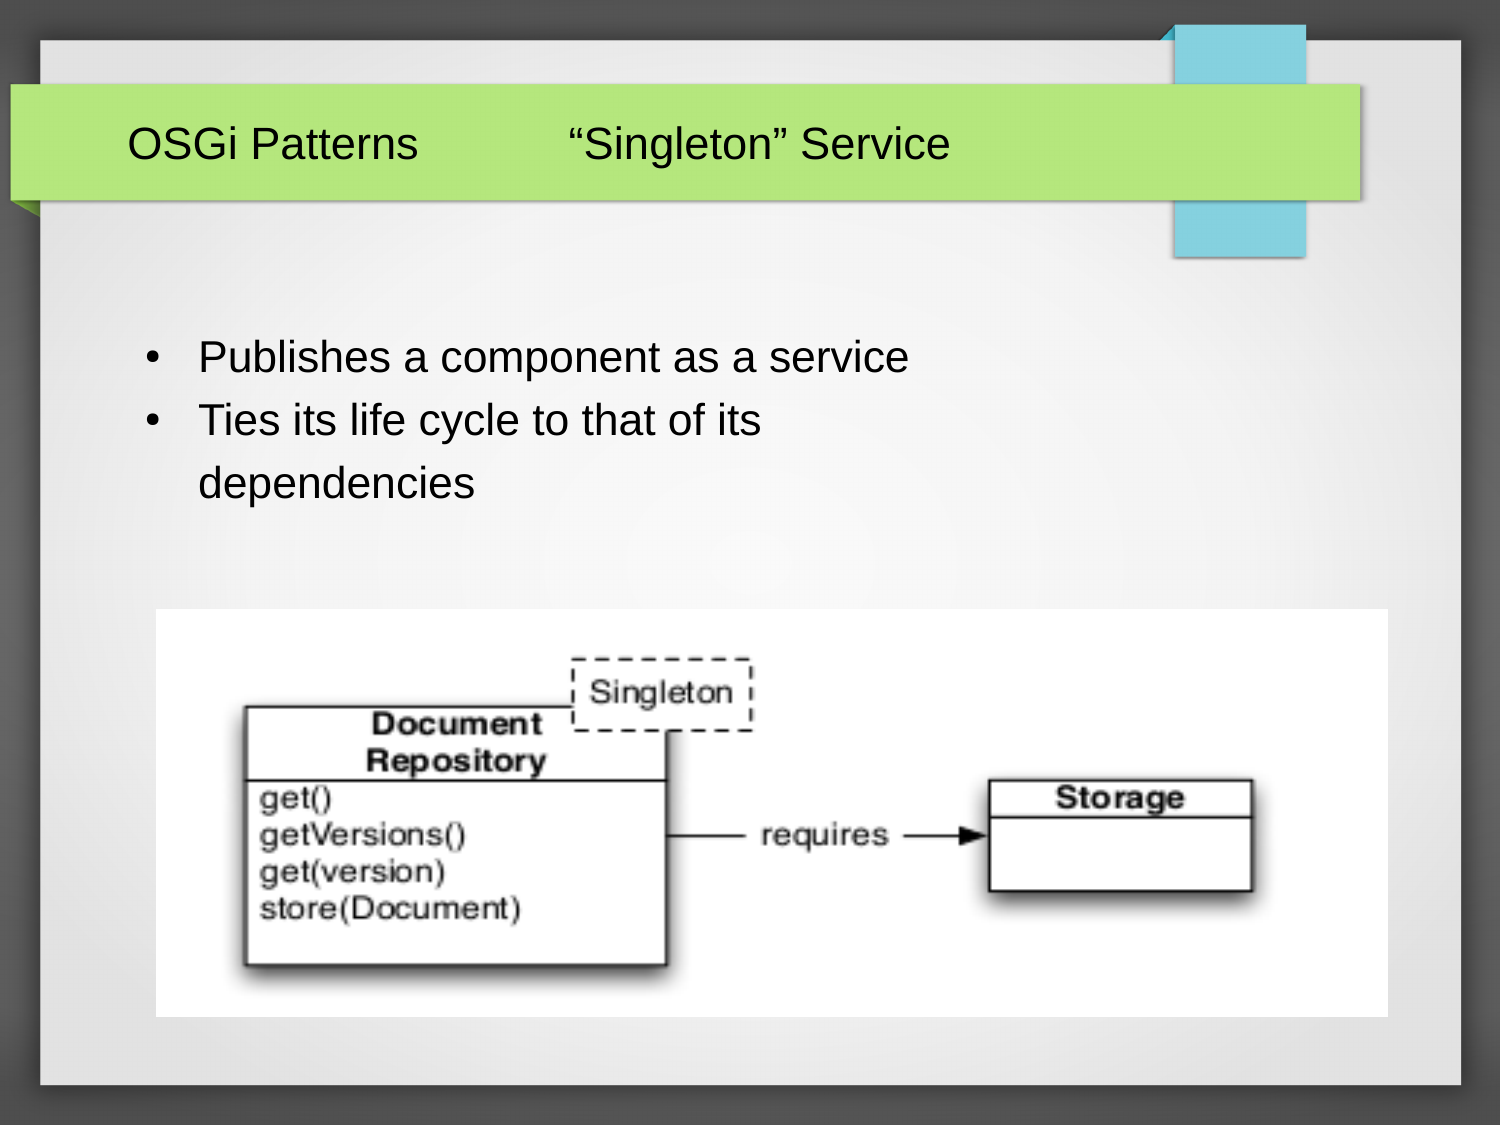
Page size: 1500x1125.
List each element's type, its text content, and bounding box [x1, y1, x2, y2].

list Publishes a component as a service Ties its life cycle to that of its dependencies [112, 324, 1388, 566]
picture [0, 0, 1500, 1125]
title OSGi Patterns “Singleton” Service [112, 42, 1454, 246]
